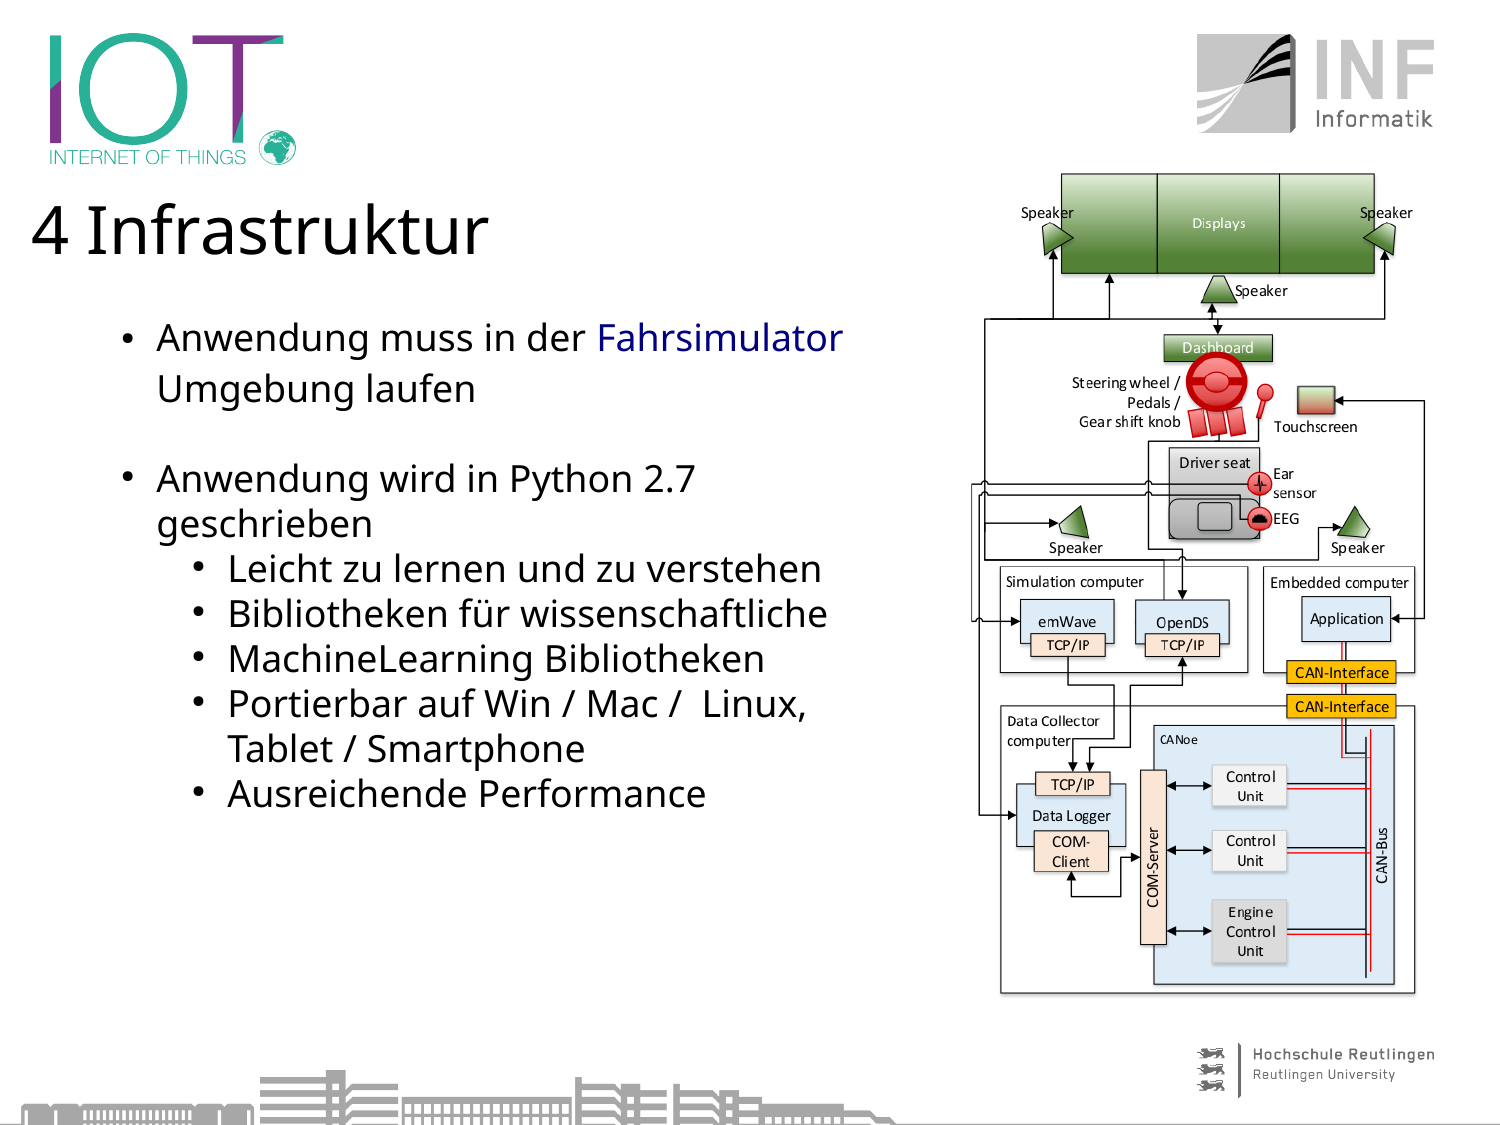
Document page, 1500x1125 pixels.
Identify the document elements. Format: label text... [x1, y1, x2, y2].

text_box Anwendung muss in der Fahrsimulator Umgebung laufen Anwendung wird in Python 2.7 geschrieben Leicht zu lernen und zu verstehen Bibliotheken für wissenschaftliche MachineLearning Bibliotheken Portierbar auf Win / Mac / Linux, Tablet / Smartphone Ausreichende Performance [106, 307, 898, 700]
text_box 4 Infrastruktur [16, 180, 933, 284]
picture [50, 33, 296, 165]
picture [1197, 34, 1434, 133]
picture [933, 147, 1474, 1024]
picture [0, 1042, 1500, 1125]
